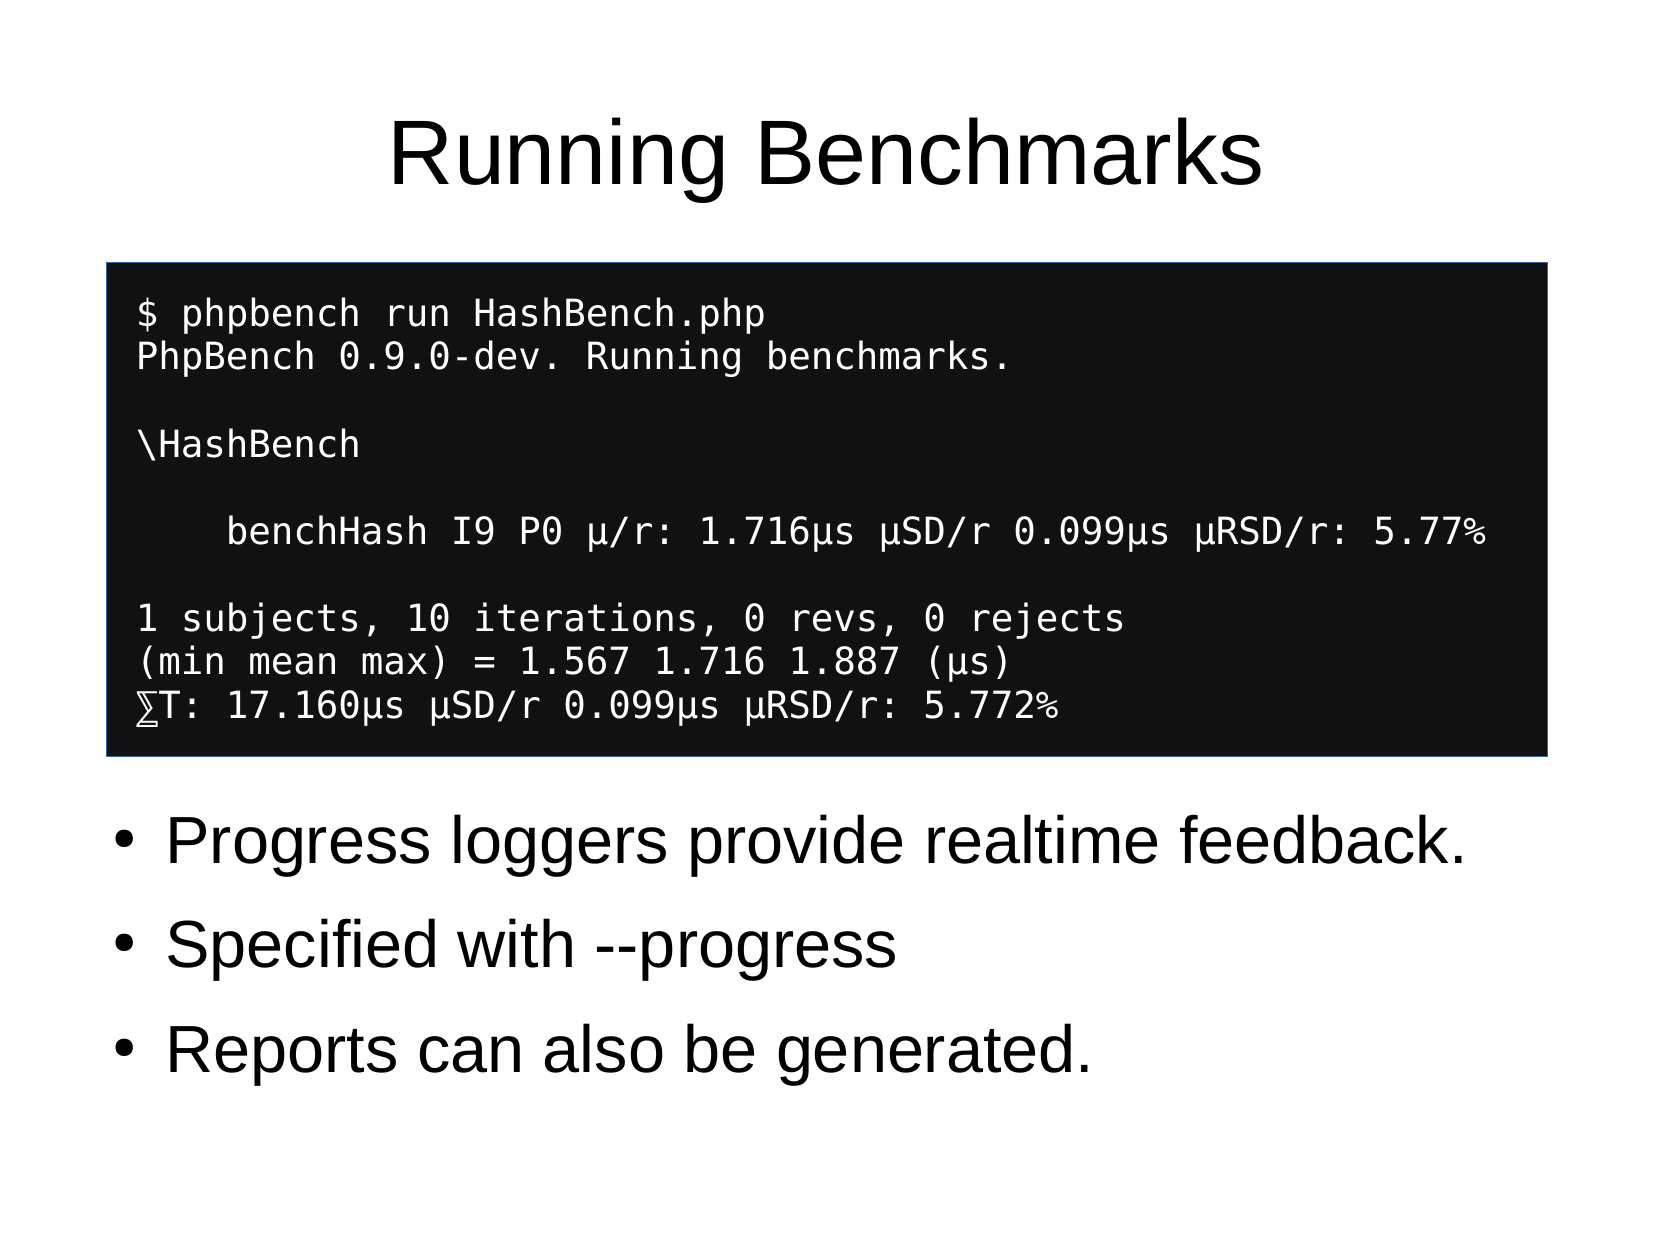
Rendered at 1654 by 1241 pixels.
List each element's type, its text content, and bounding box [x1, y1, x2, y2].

title Running Benchmarks [82, 49, 1571, 257]
list Progress loggers provide realtime feedback. Specified with --progress Reports can also be generated. [94, 803, 1583, 1241]
text_box $ phpbench run HashBench.php PhpBench 0.9.0-dev. Running benchmarks. \HashBench benchHash I9 P0 μ/r: 1.716μs μSD/r 0.099μs μRSD/r: 5.77% 1 subjects, 10 iterations, 0 revs, 0 rejects (min mean max) = 1.567 1.716 1.887 (μs) ⅀T: 17.160μs μSD/r 0.099μs μRSD/r: 5.772% [106, 262, 1548, 757]
